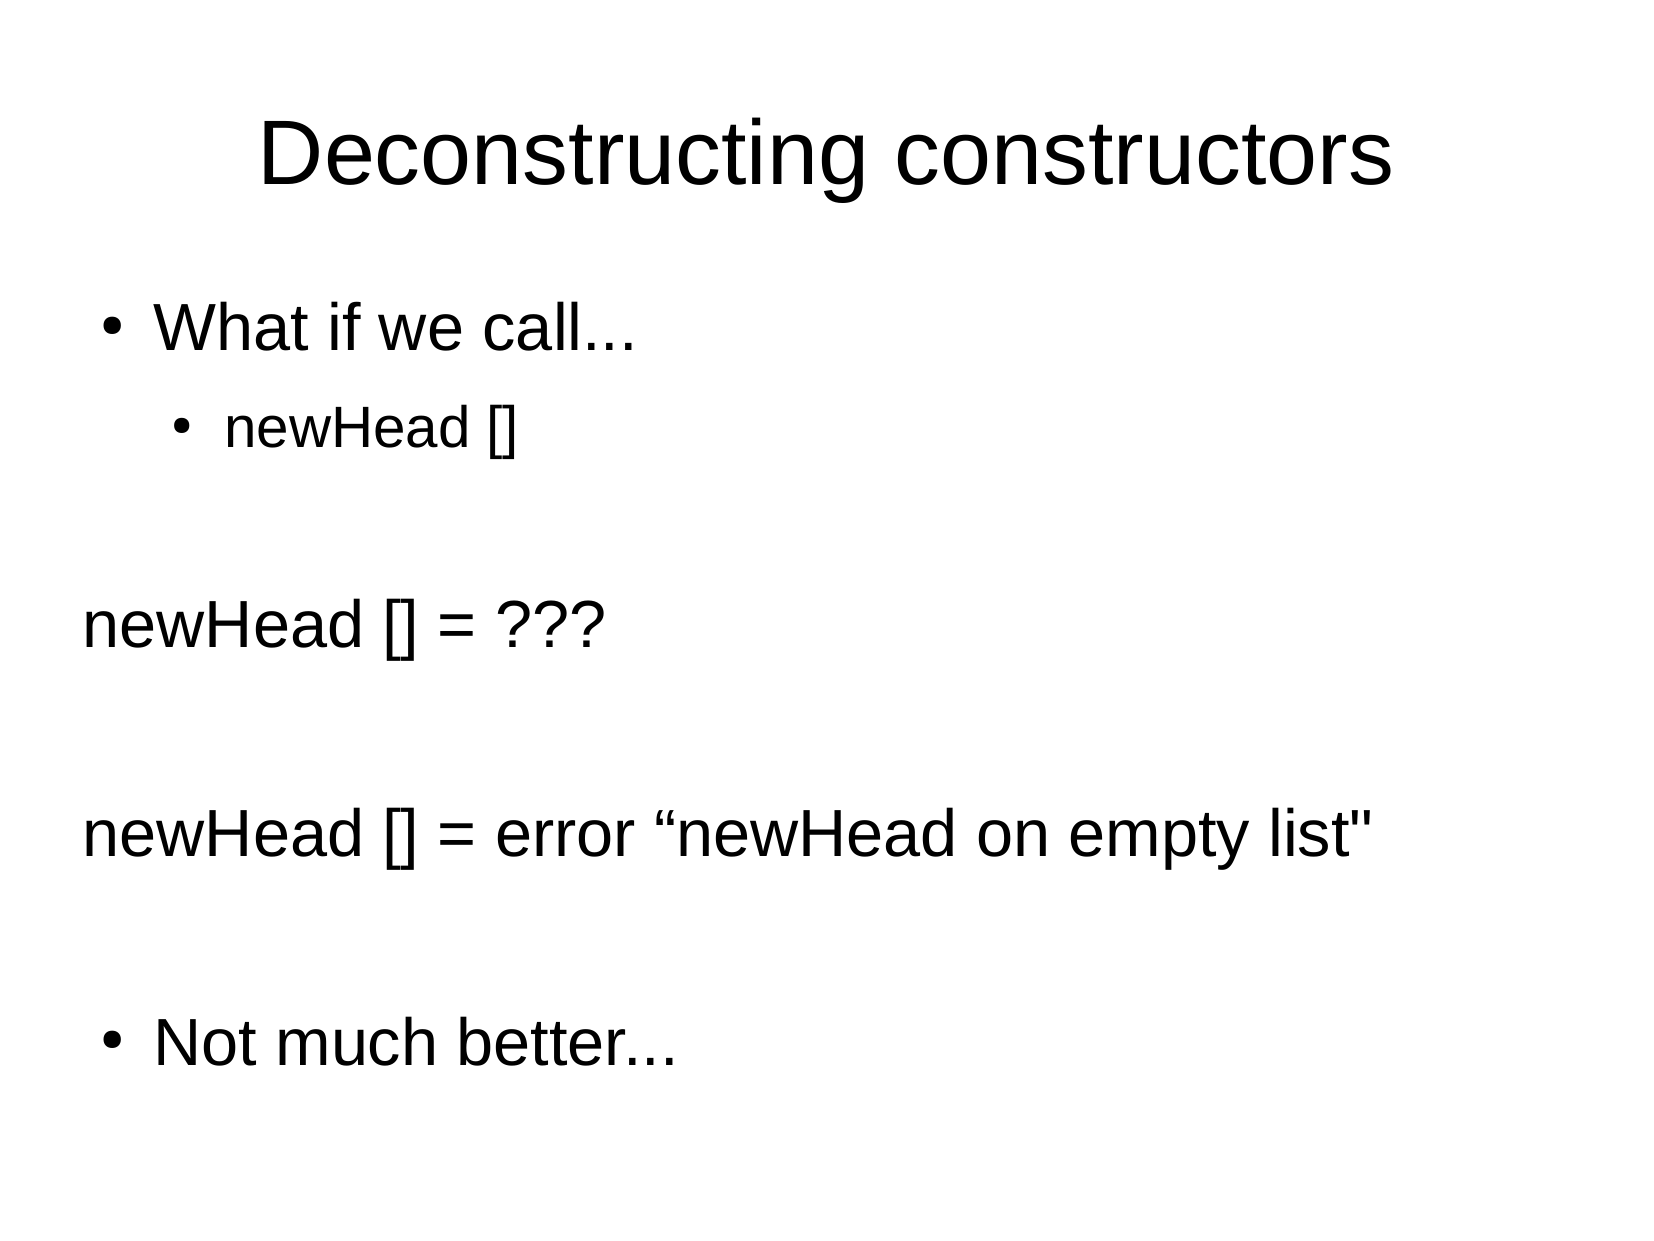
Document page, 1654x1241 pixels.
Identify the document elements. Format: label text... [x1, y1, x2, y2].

title Deconstructing constructors [82, 56, 1571, 250]
list What if we call... newHead [] newHead [] = ??? newHead [] = error “newHead on empty list" Not much better... [82, 290, 1571, 1241]
